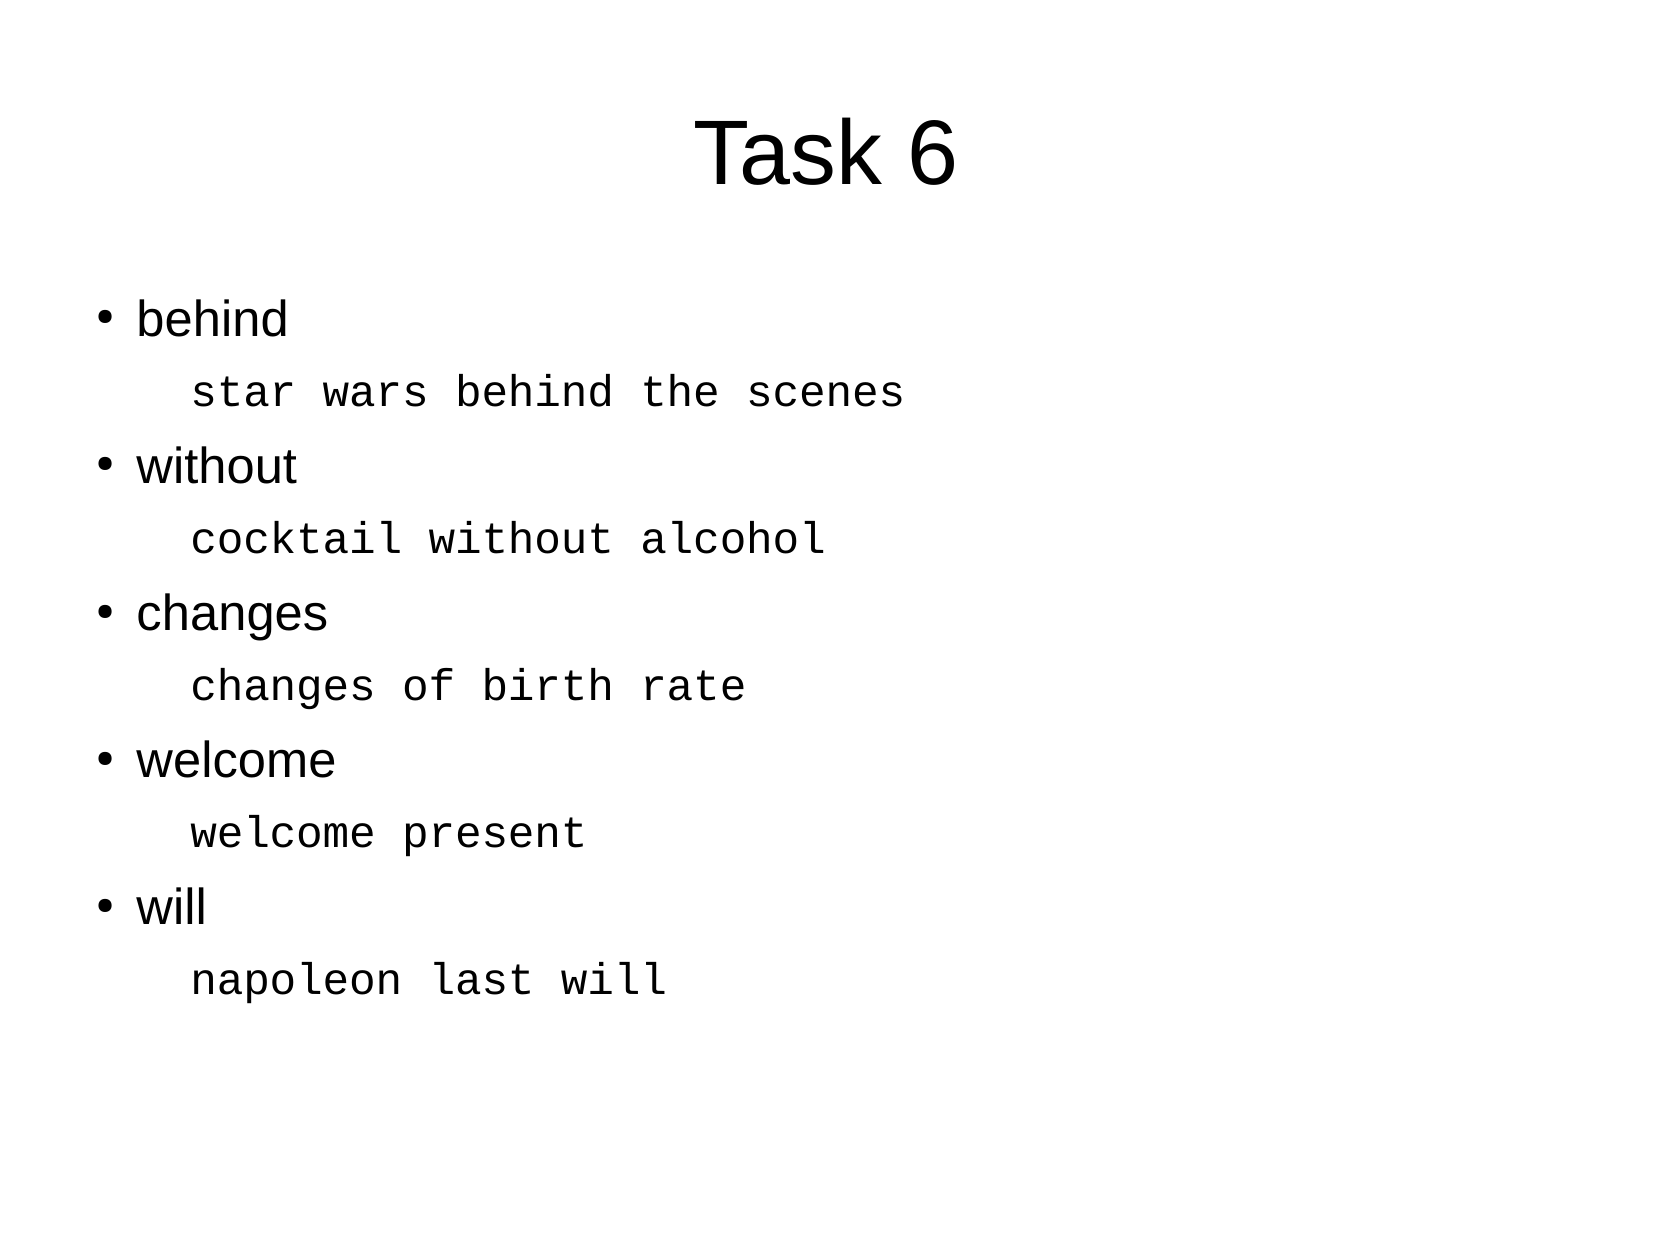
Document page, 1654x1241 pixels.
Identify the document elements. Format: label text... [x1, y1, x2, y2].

title Task 6 [82, 49, 1571, 257]
list behind star wars behind the scenes without cocktail without alcohol changes changes of birth rate welcome welcome present will napoleon last will [82, 290, 1571, 1010]
